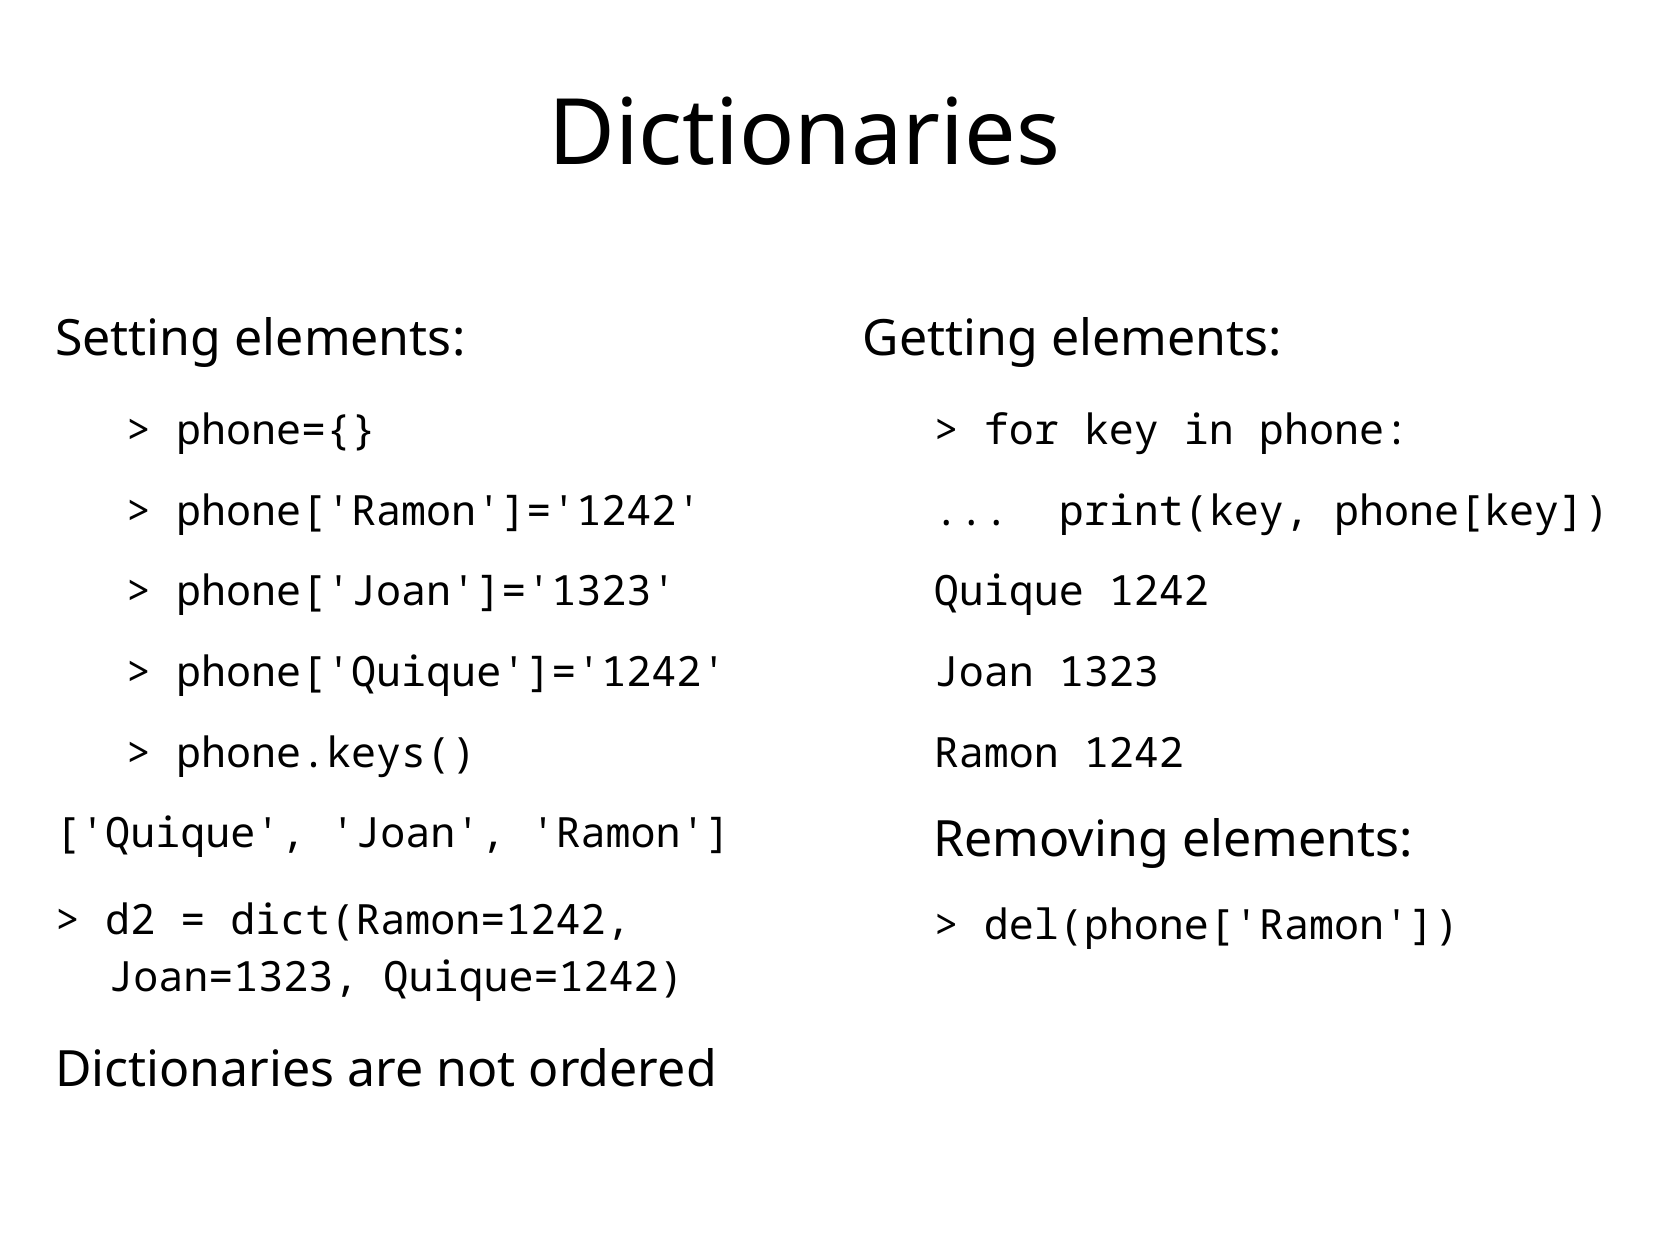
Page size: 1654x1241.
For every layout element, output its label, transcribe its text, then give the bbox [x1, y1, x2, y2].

title Dictionaries [79, 25, 1531, 233]
list Getting elements: > for key in phone: ... print(key, phone[key]) Quique 1242 Joan 1323 Ramon 1242 Removing elements: > del(phone['Ramon']) [845, 302, 1613, 1106]
list Setting elements: > phone={} > phone['Ramon']='1242' > phone['Joan']='1323' > phone['Quique']='1242' > phone.keys() ['Quique', 'Joan', 'Ramon'] > d2 = dict(Ramon=1242, Joan=1323, Quique=1242) Dictionaries are not ordered [37, 302, 826, 1241]
